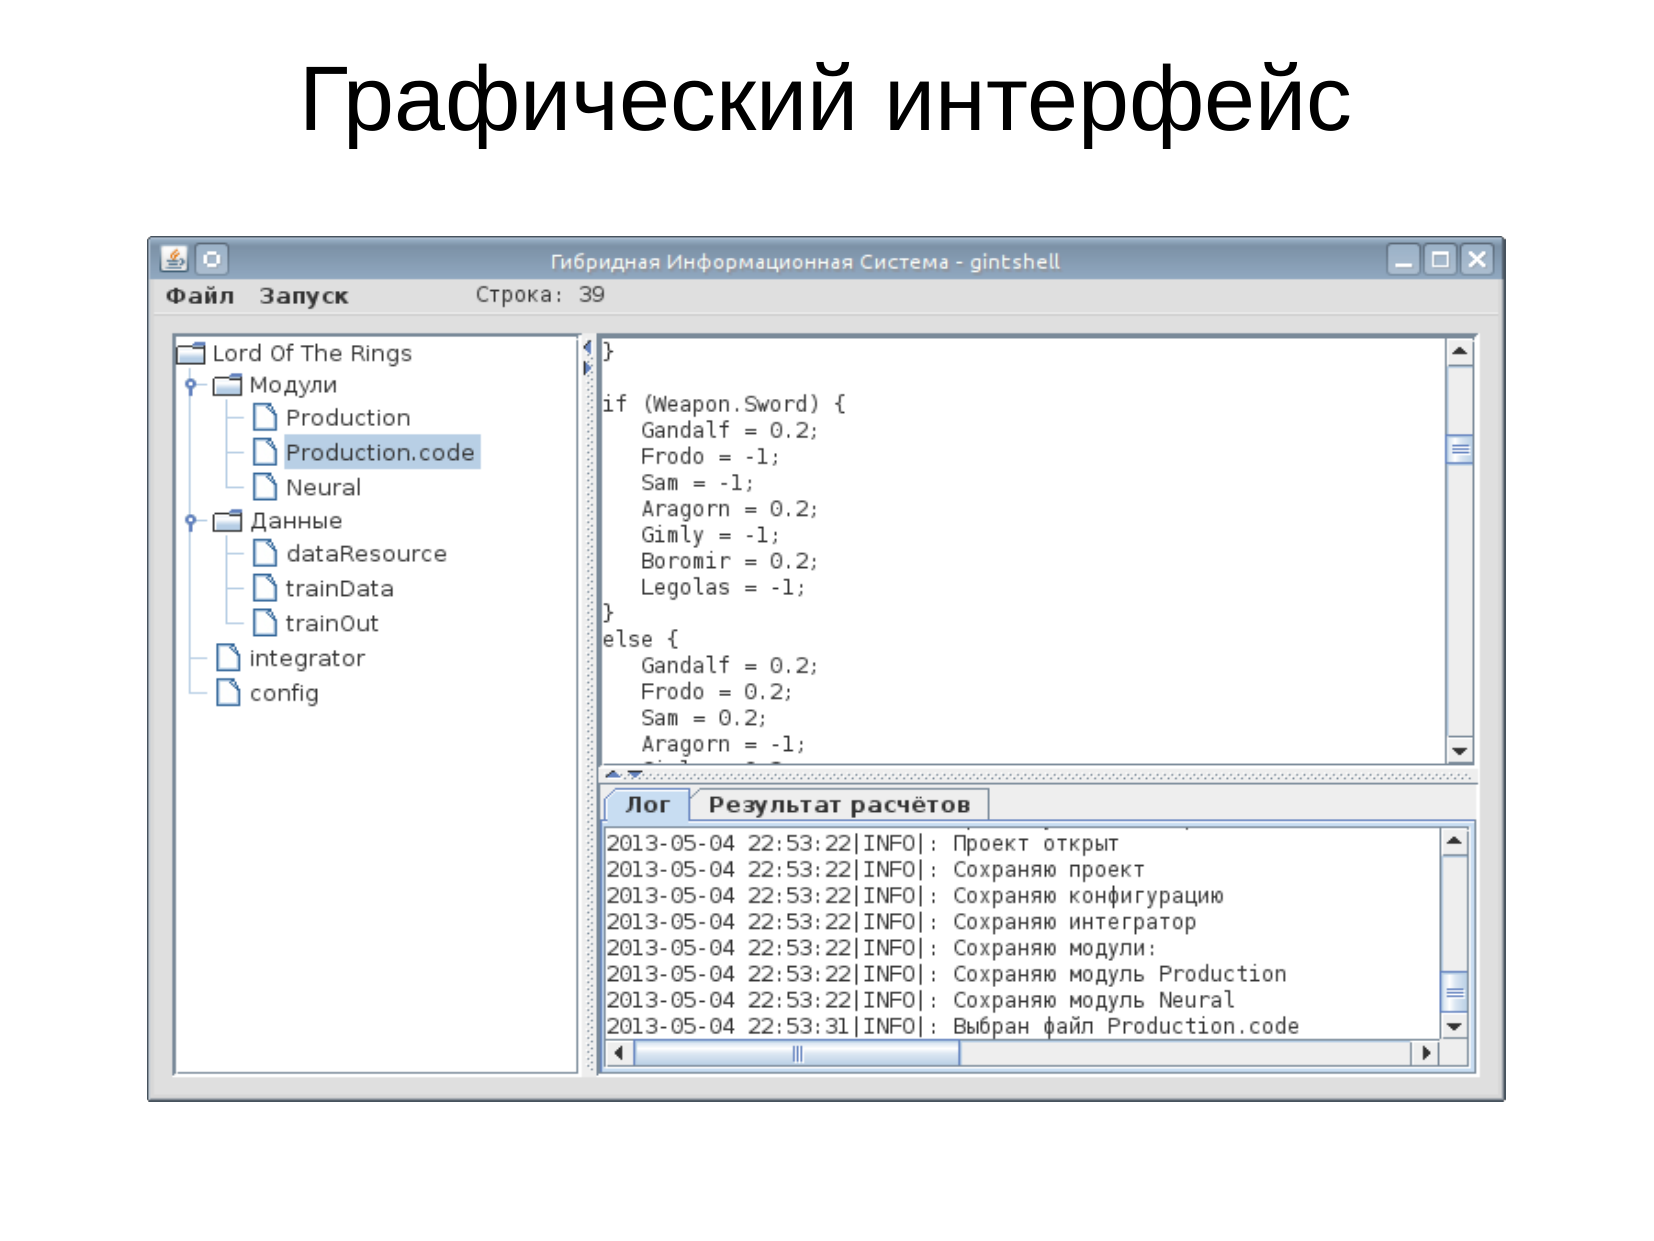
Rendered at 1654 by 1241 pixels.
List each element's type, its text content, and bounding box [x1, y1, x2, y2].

title Графический интерфейс [82, 47, 1571, 150]
picture [147, 236, 1506, 1102]
